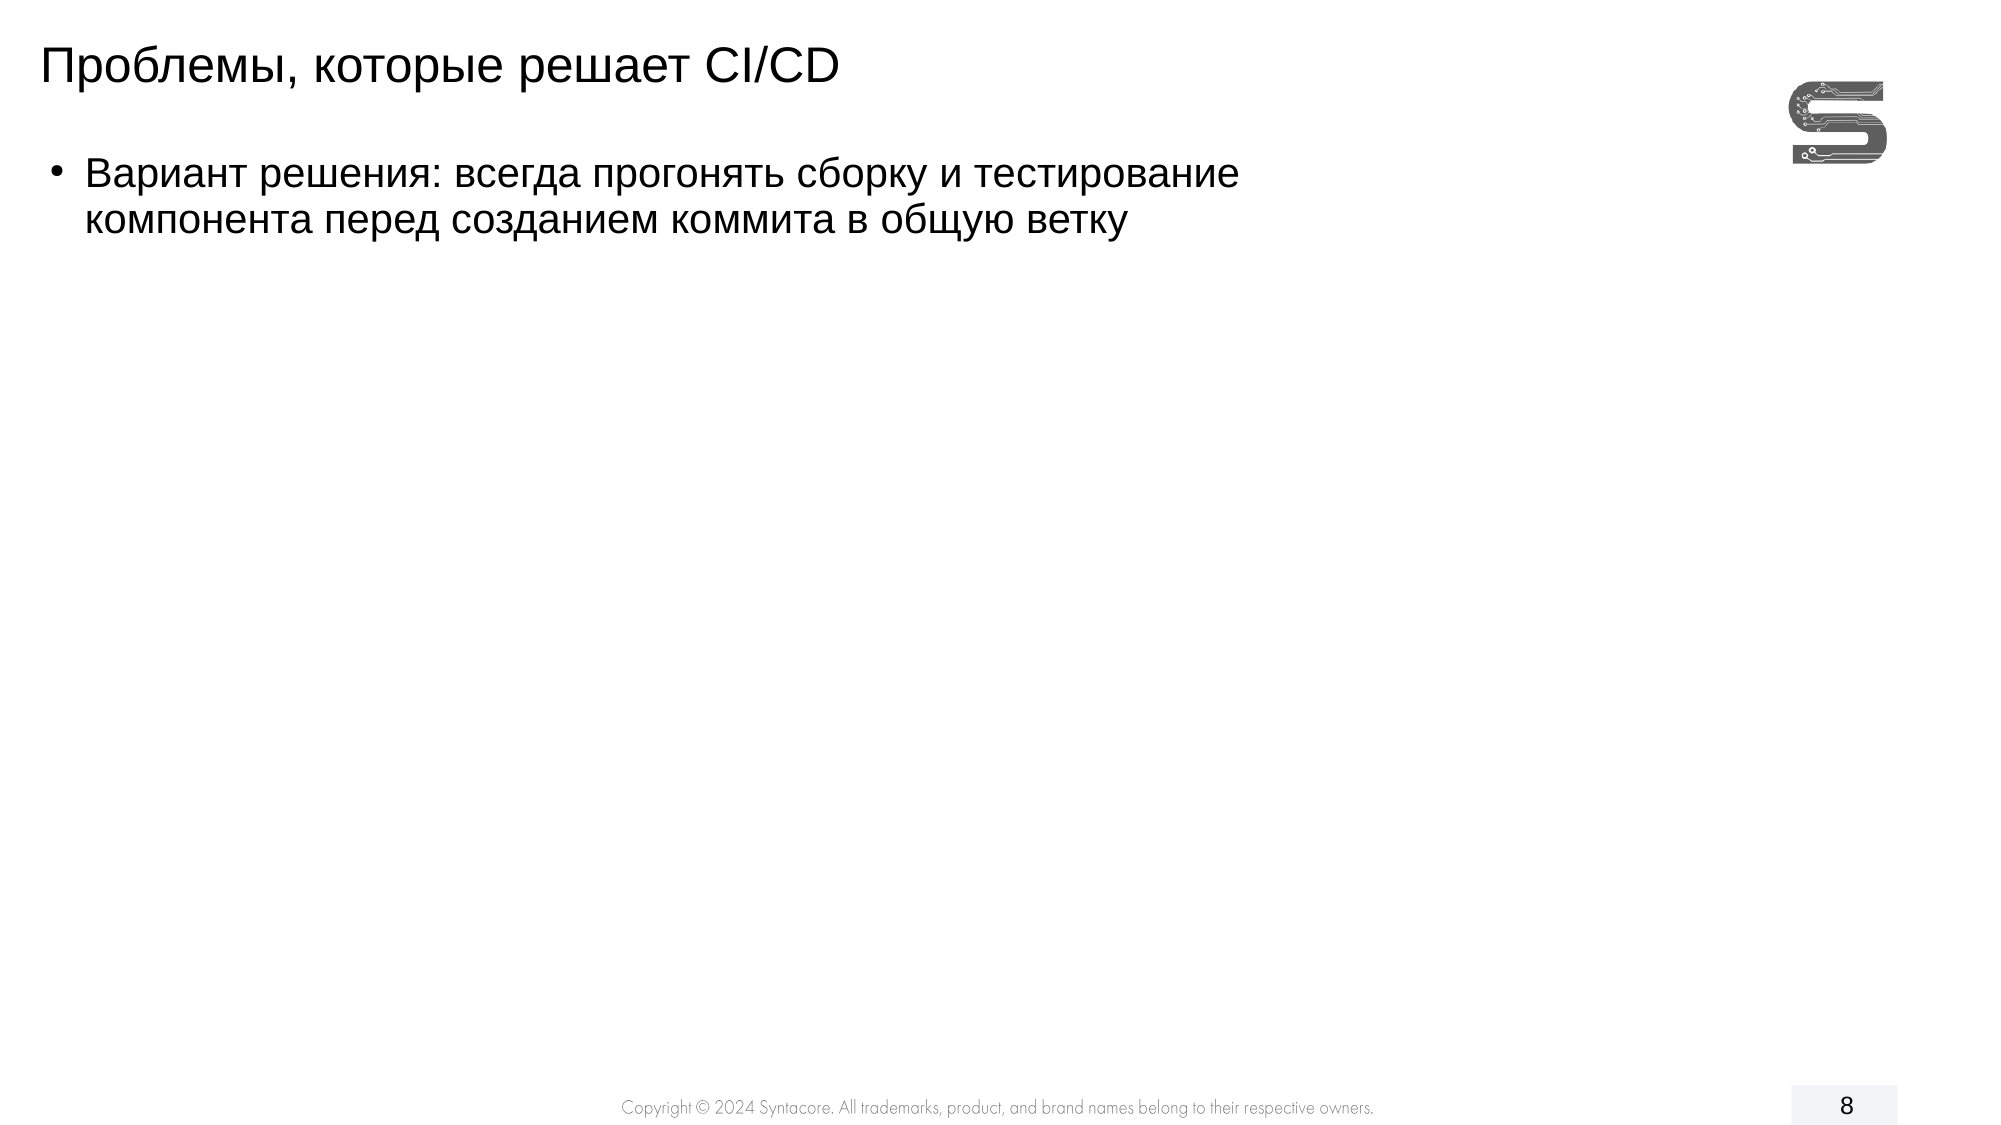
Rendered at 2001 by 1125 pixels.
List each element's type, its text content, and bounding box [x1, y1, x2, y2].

text_box Вариант решения: всегда прогонять сборку и тестирование компонента перед созданием коммита в общую ветку [34, 141, 1329, 622]
text_box Проблемы, которые решает CI/CD [0, 29, 1000, 101]
picture [1788, 81, 1887, 164]
picture [621, 1094, 1381, 1119]
text_box <number> [1825, 1084, 1969, 1125]
